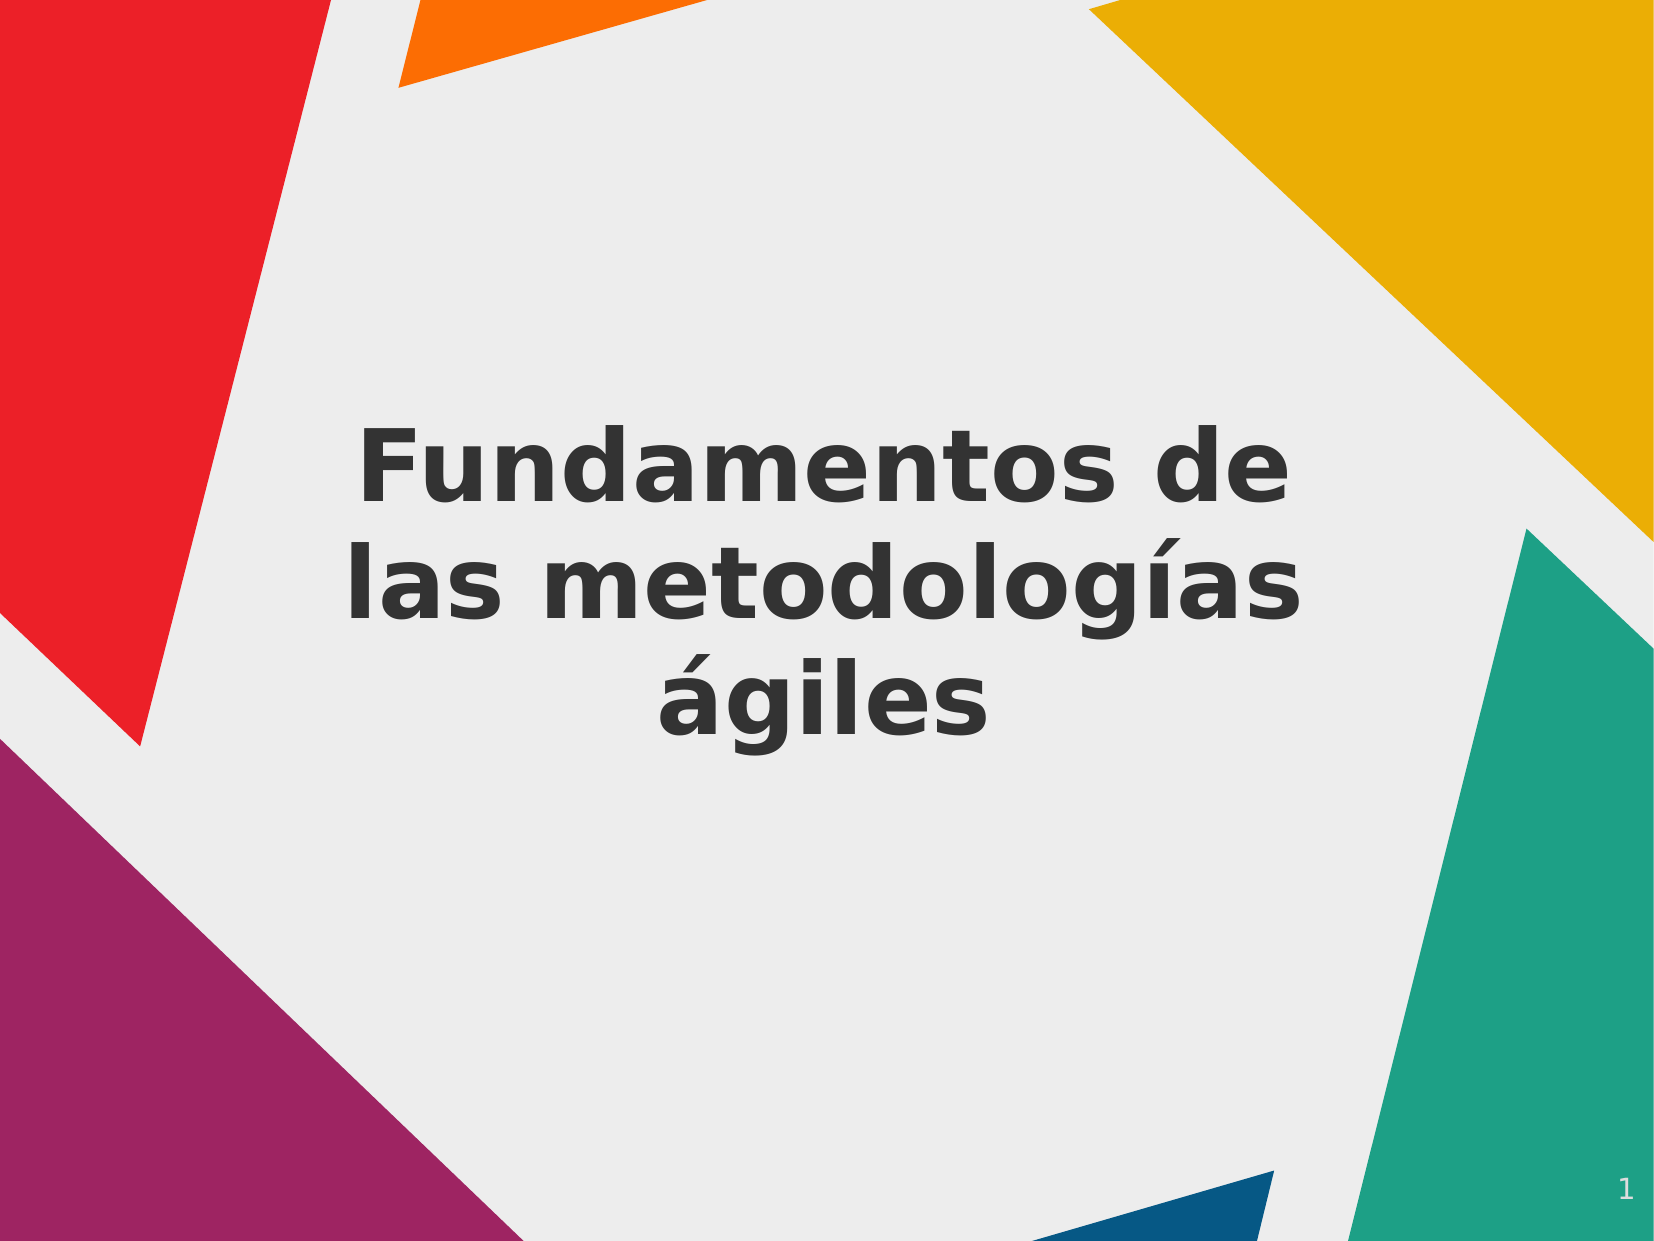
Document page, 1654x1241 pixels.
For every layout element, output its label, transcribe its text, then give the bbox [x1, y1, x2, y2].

title Fundamentos de las metodologías ágiles [283, 409, 1366, 758]
